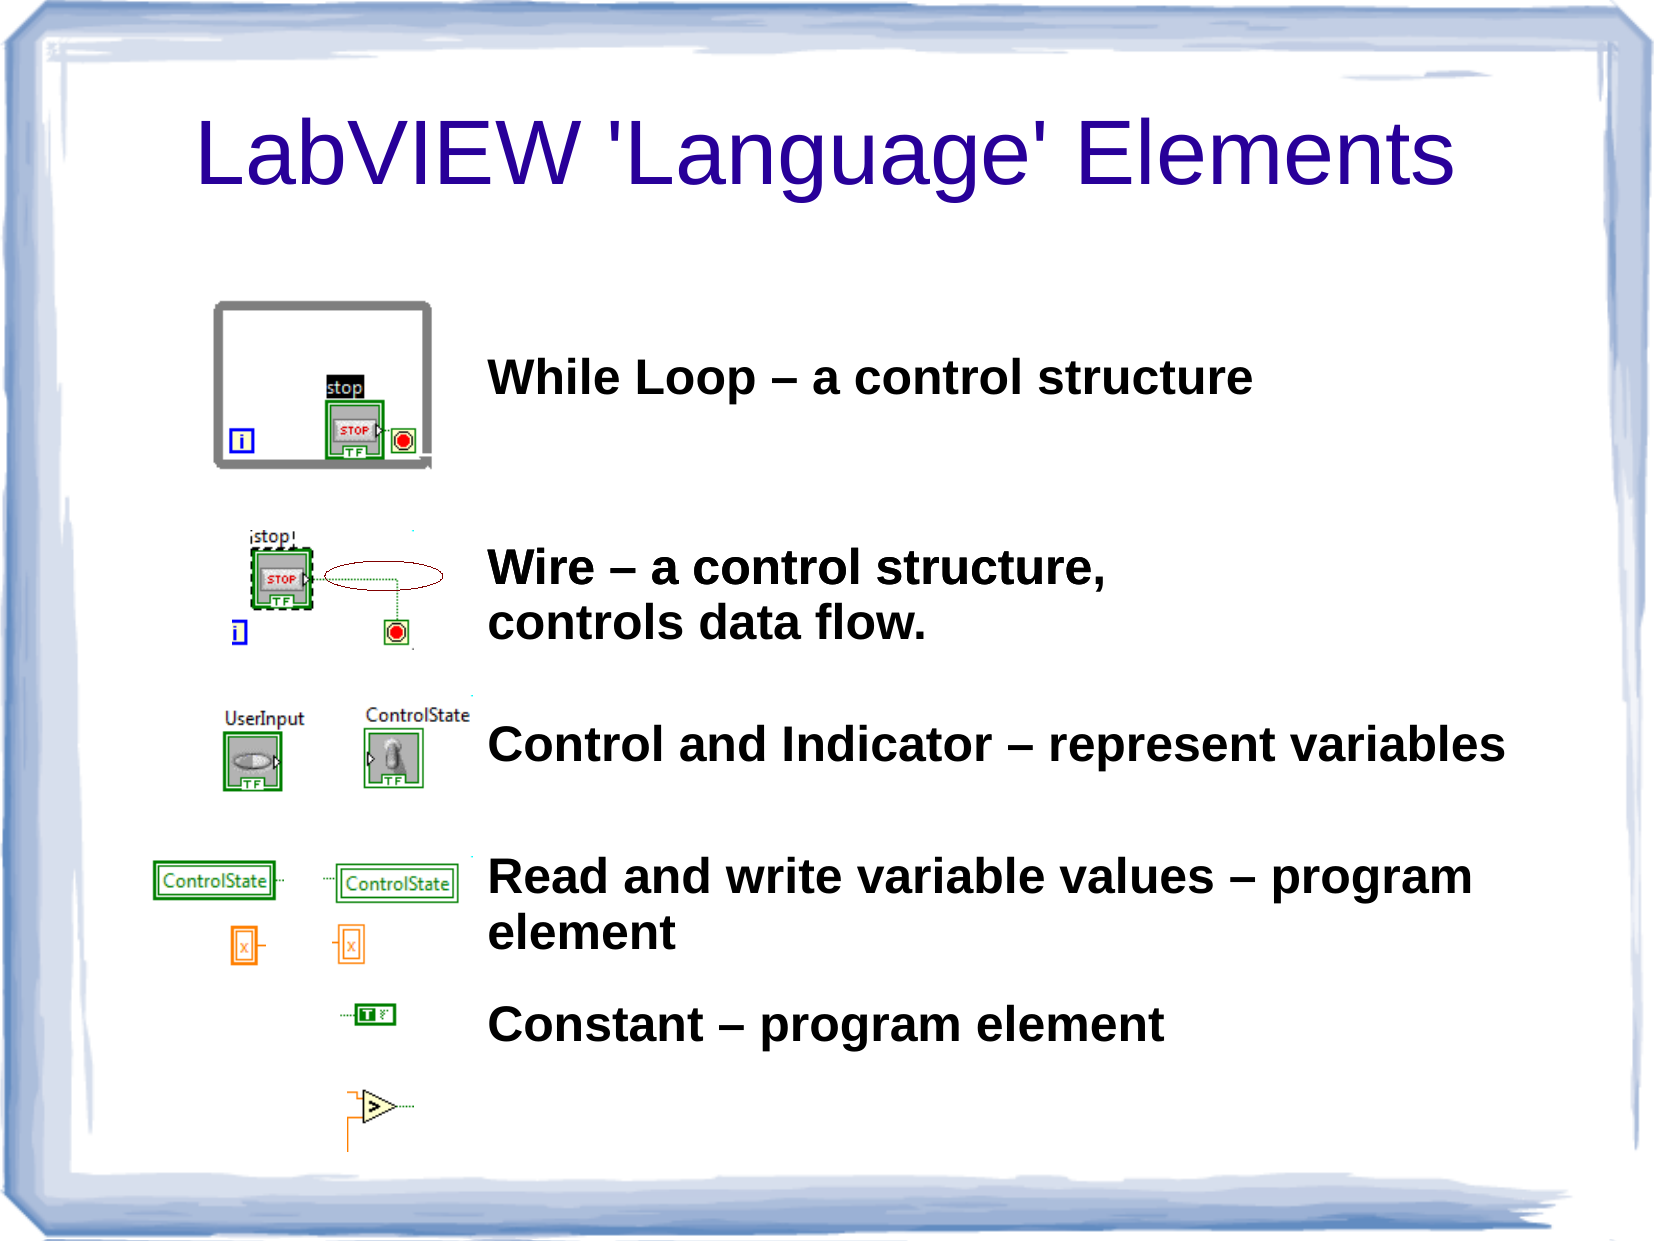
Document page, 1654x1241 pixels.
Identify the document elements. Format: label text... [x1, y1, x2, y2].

text_box Constant – program element [472, 988, 1565, 1063]
title LabVIEW 'Language' Elements [82, 56, 1571, 250]
picture [0, 0, 1654, 1241]
text_box Wire – a control structure, controls data flow. [472, 531, 1329, 661]
text_box Control and Indicator – represent variables [472, 708, 1565, 781]
text_box Read and write variable values – program element [472, 840, 1565, 975]
text_box While Loop – a control structure [472, 341, 1329, 414]
text_box [324, 561, 443, 591]
